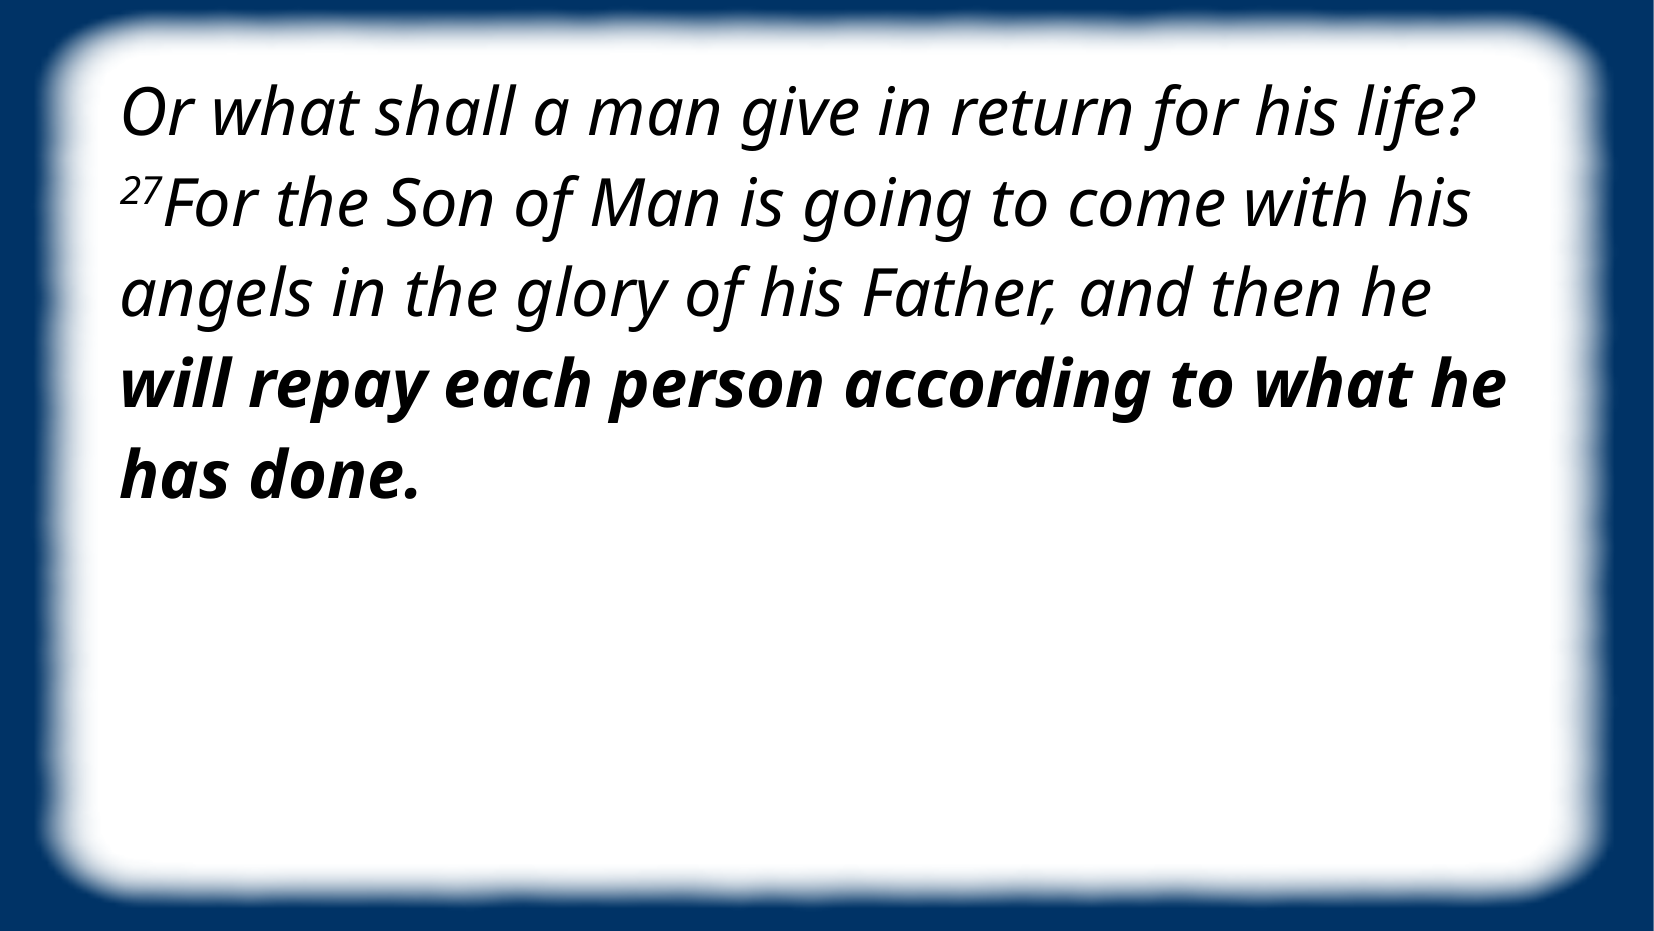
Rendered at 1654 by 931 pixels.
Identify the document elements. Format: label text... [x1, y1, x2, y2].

text_box Or what shall a man give in return for his life? 27For the Son of Man is going to come with his angels in the glory of his Father, and then he will repay each person according to what he has done. [105, 56, 1561, 541]
picture [0, 0, 1654, 931]
